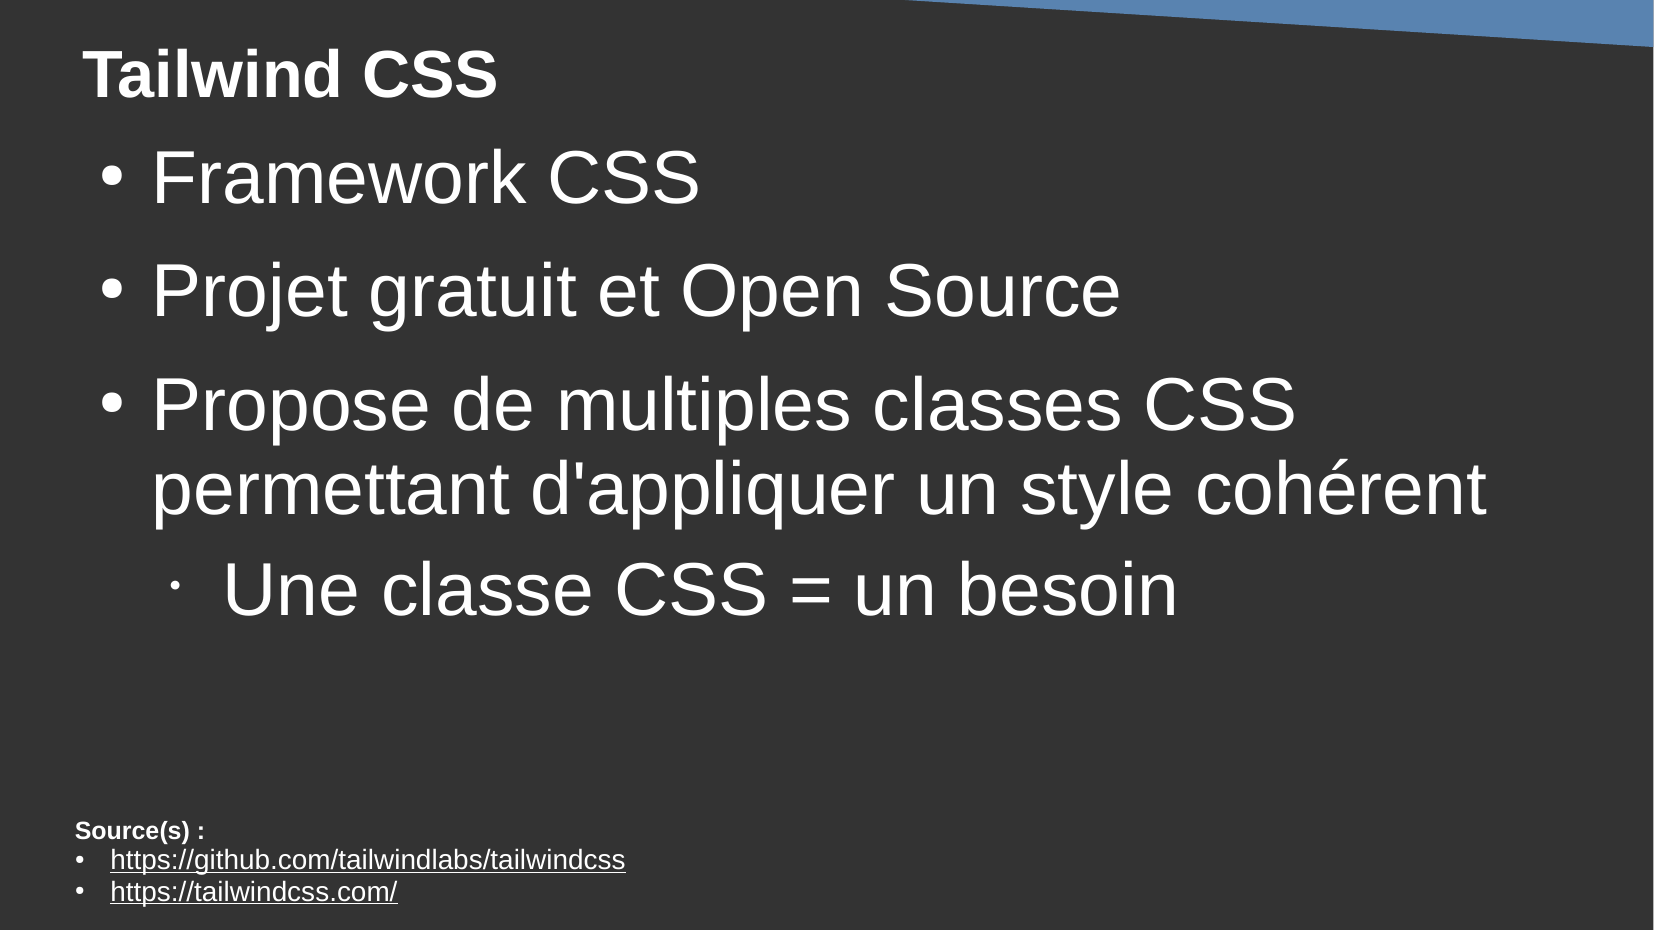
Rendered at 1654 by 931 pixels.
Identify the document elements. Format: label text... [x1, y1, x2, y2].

text_box Source(s) : https://github.com/tailwindlabs/tailwindcss https://tailwindcss.com/ [60, 809, 1583, 915]
list Framework CSS Projet gratuit et Open Source Propose de multiples classes CSS permettant d'appliquer un style cohérent Une classe CSS = un besoin [80, 135, 1620, 697]
text_box [904, 0, 1654, 48]
title Tailwind CSS [82, 37, 1571, 114]
